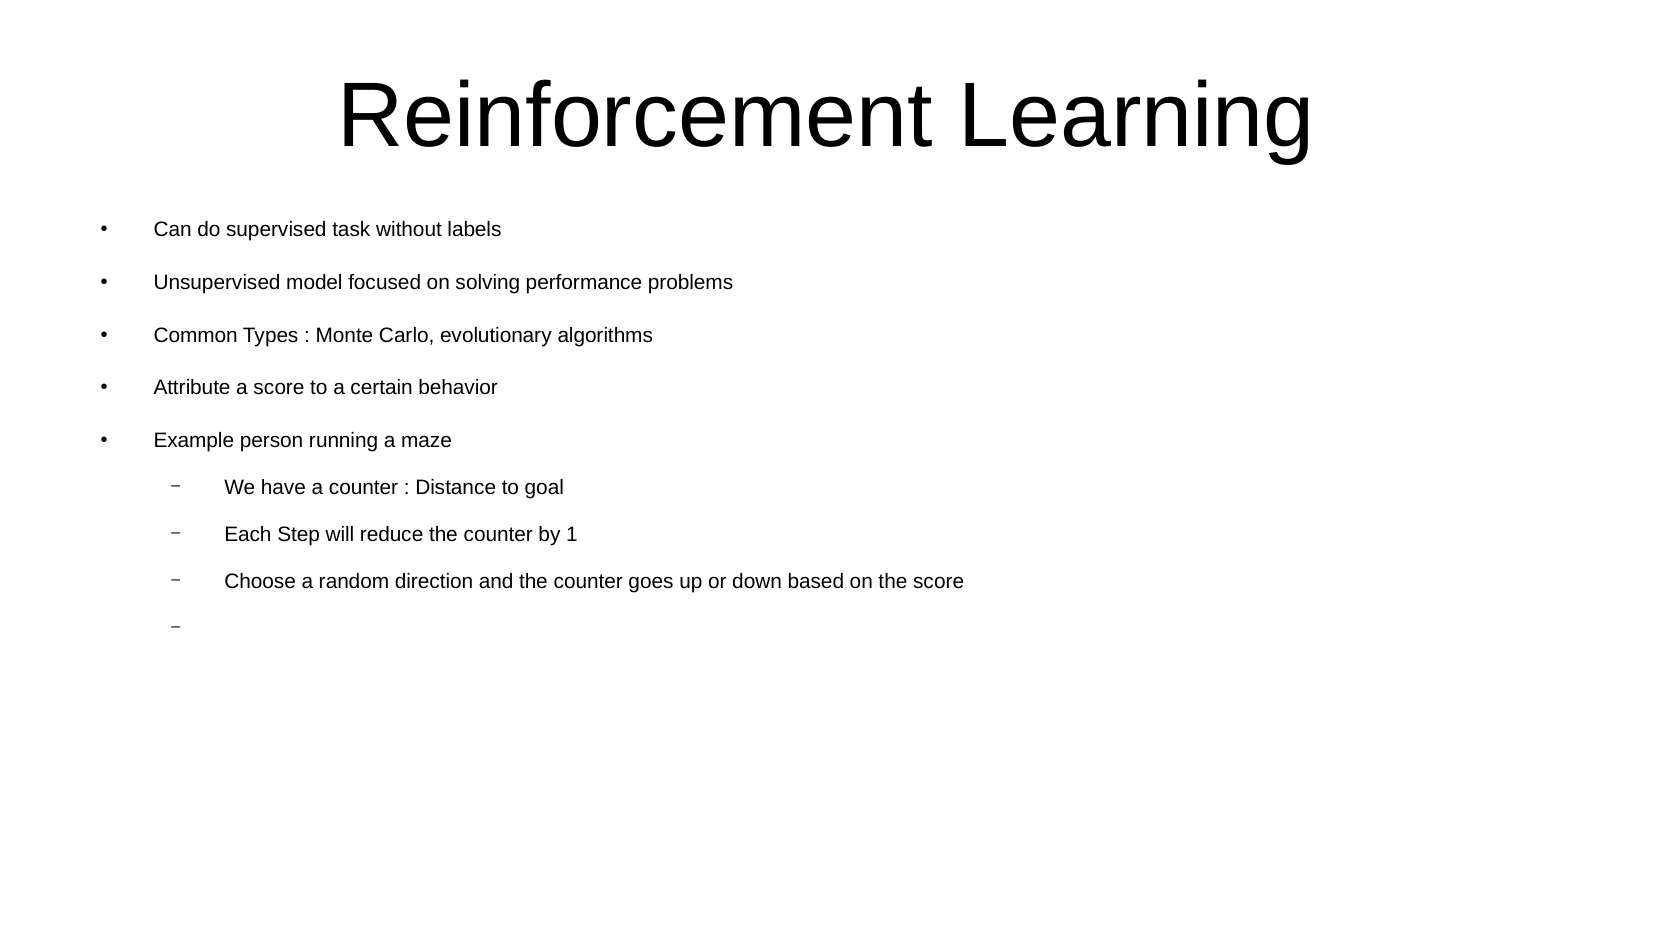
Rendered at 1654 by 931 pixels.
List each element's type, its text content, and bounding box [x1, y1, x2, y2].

title Reinforcement Learning [82, 37, 1571, 193]
list Can do supervised task without labels Unsupervised model focused on solving performance problems Common Types : Monte Carlo, evolutionary algorithms Attribute a score to a certain behavior Example person running a maze We have a counter : Distance to goal Each Step will reduce the counter by 1 Choose a random direction and the counter goes up or down based on the score [82, 217, 1621, 901]
